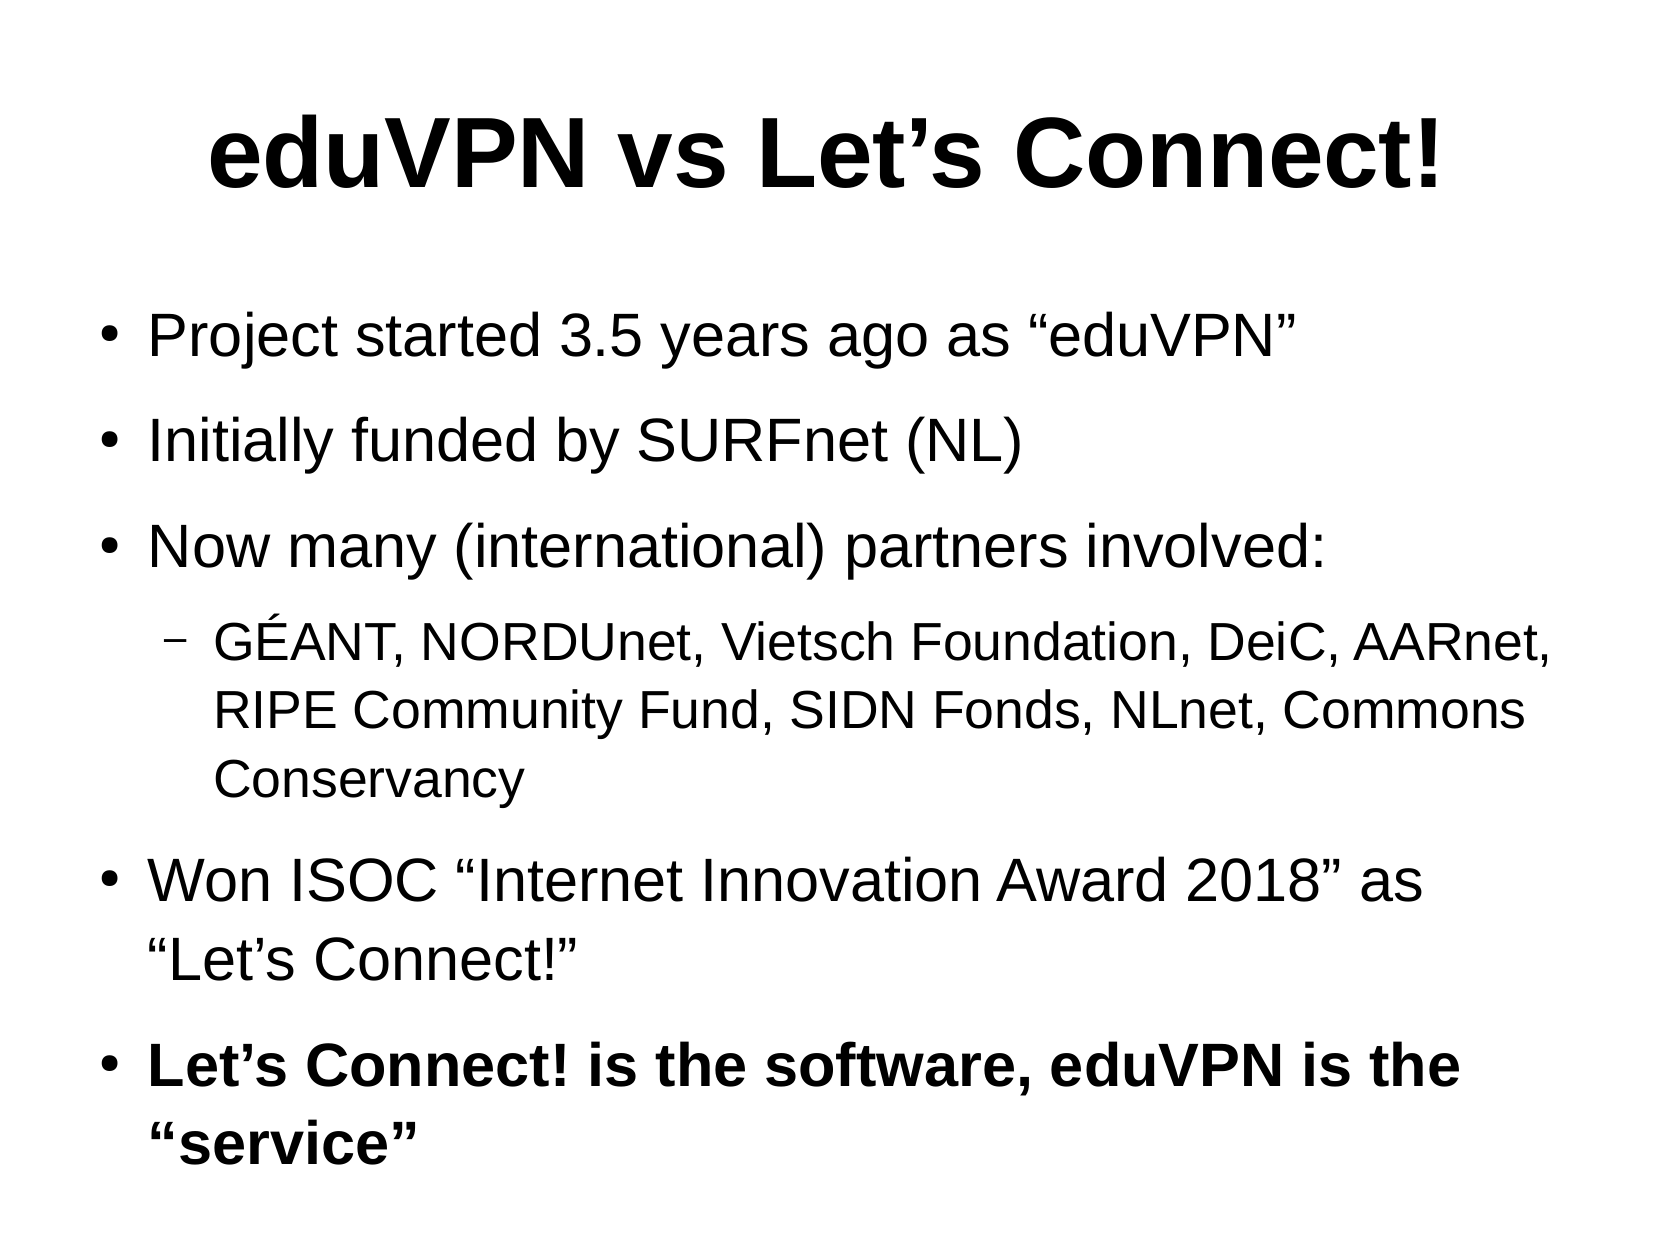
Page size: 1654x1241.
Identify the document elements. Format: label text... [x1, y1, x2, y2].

title eduVPN vs Let’s Connect! [82, 49, 1571, 257]
list Project started 3.5 years ago as “eduVPN” Initially funded by SURFnet (NL) Now many (international) partners involved: GÉANT, NORDUnet, Vietsch Foundation, DeiC, AARnet, RIPE Community Fund, SIDN Fonds, NLnet, Commons Conservancy Won ISOC “Internet Innovation Award 2018” as “Let’s Connect!” Let’s Connect! is the software, eduVPN is the “service” [82, 290, 1571, 1186]
